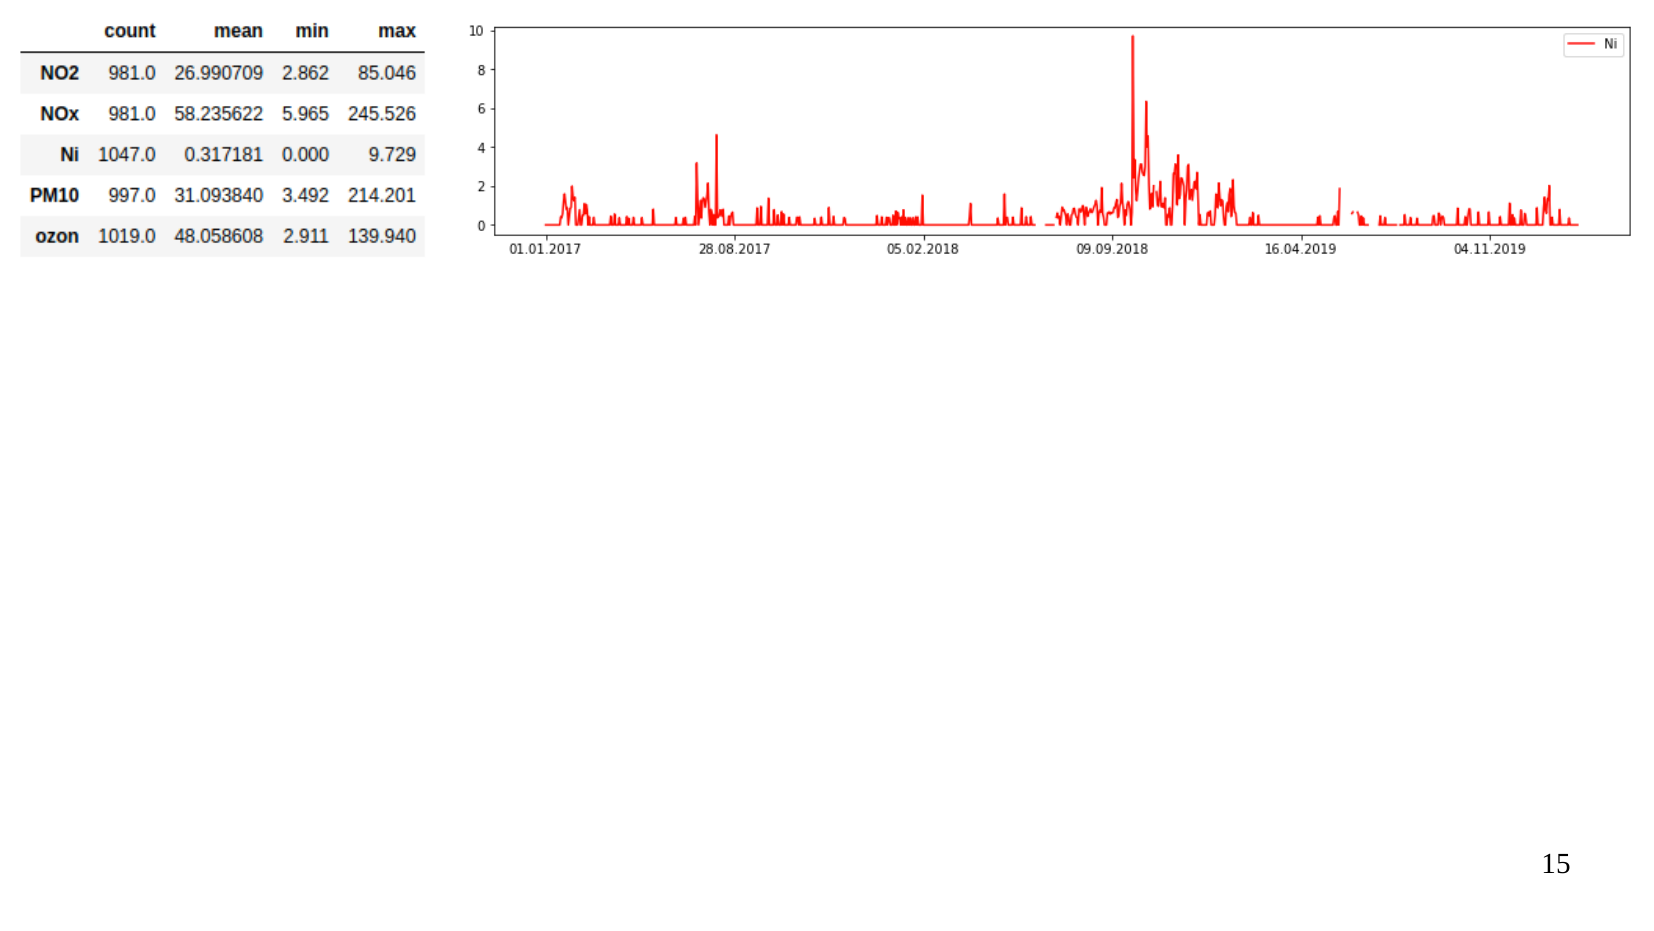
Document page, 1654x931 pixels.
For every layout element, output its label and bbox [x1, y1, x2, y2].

picture [16, 14, 436, 265]
picture [465, 18, 1636, 259]
